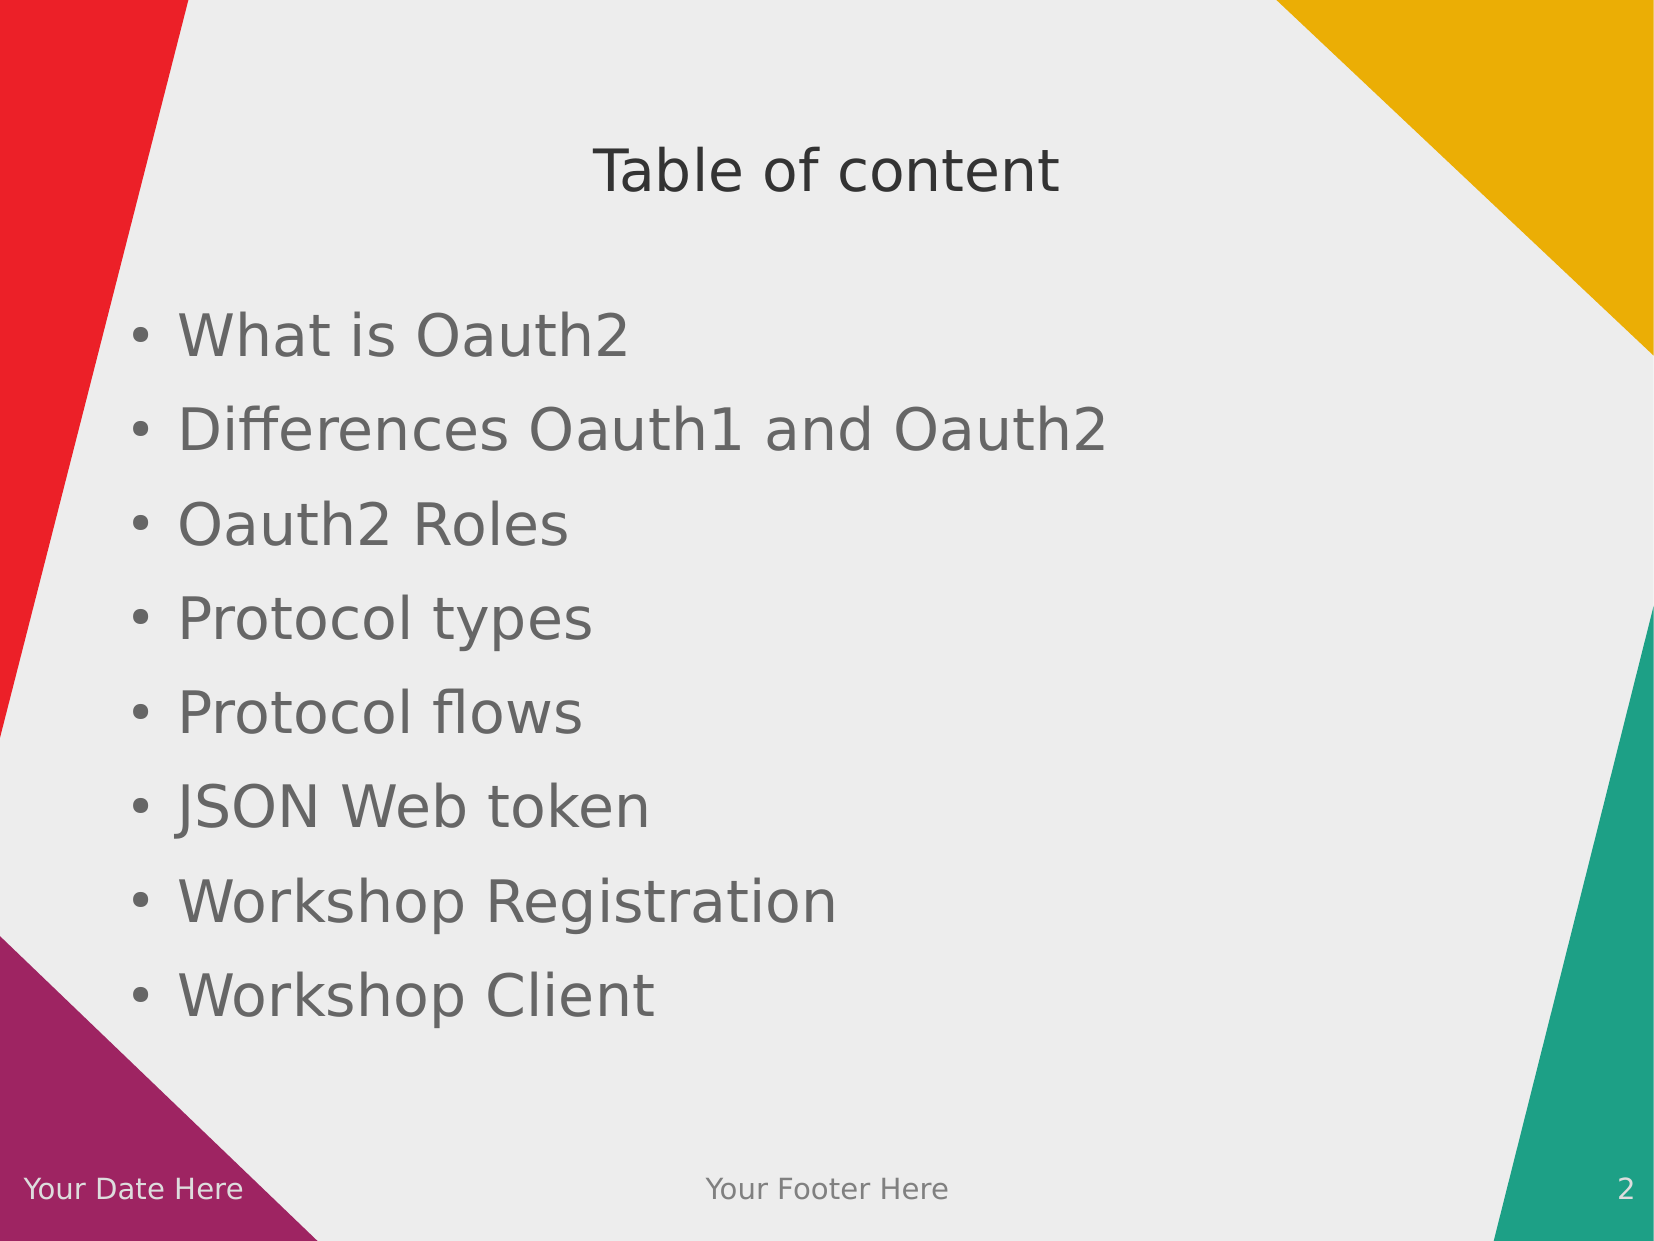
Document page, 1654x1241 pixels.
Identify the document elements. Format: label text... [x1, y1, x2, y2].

title Table of content [114, 73, 1539, 271]
list What is Oauth2 Differences Oauth1 and Oauth2 Oauth2 Roles Protocol types Protocol flows JSON Web token Workshop Registration Workshop Client [114, 302, 1539, 1033]
